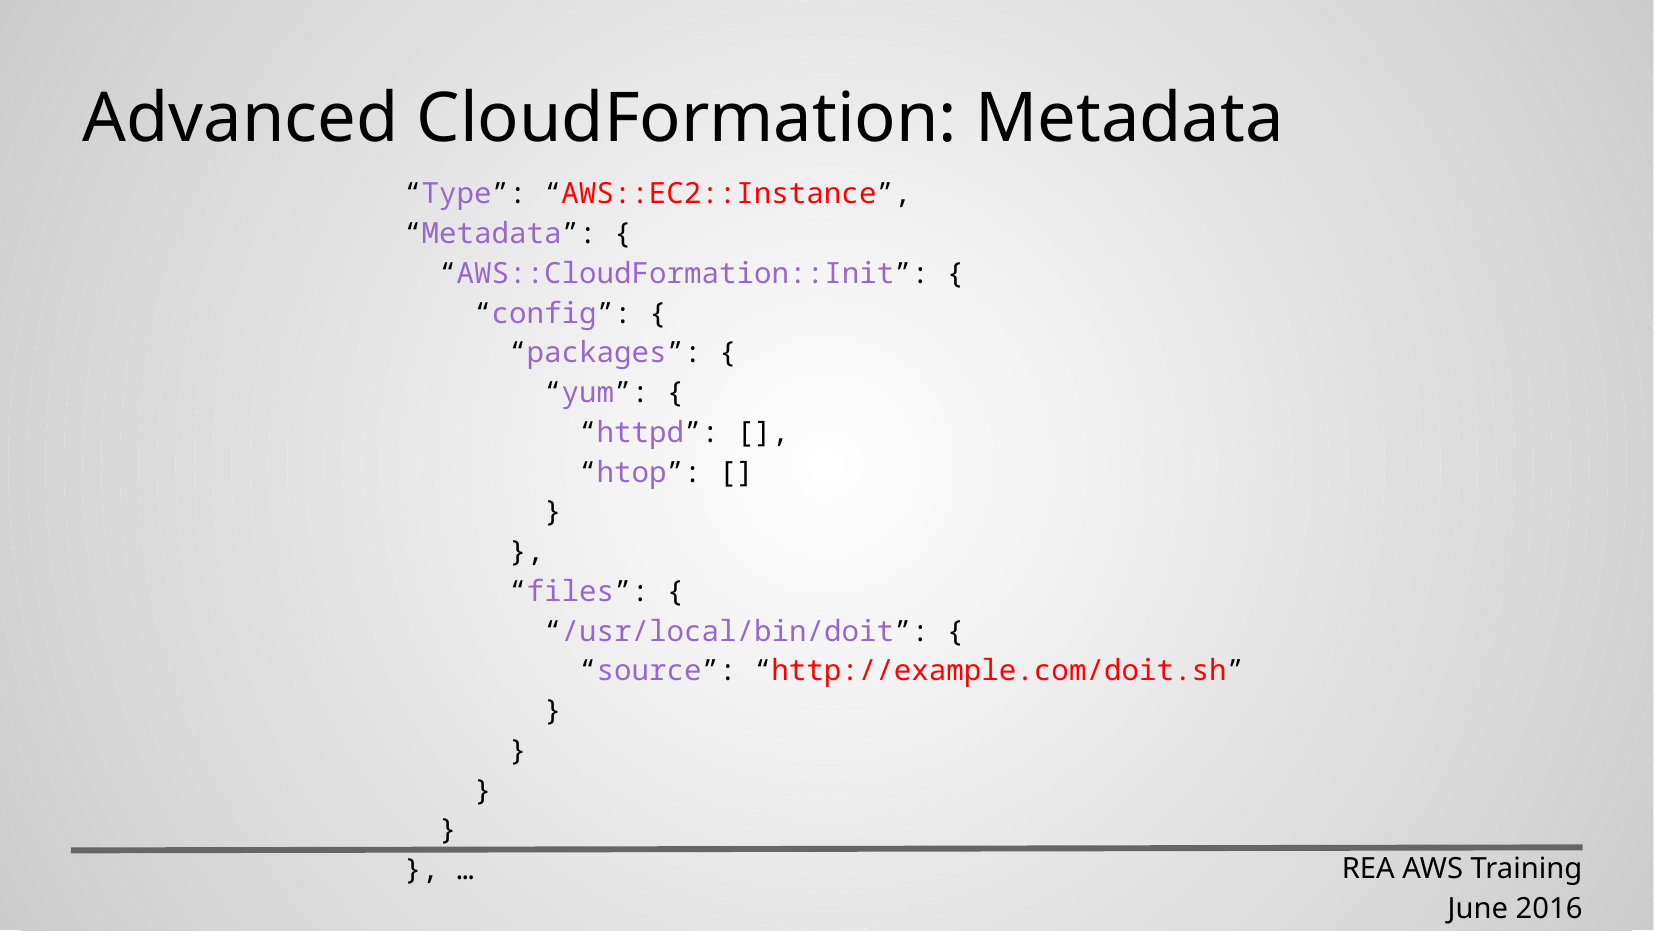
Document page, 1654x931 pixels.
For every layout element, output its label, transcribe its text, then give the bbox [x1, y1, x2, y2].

title Advanced CloudFormation: Metadata [82, 37, 1571, 193]
text_box “Type”: “AWS::EC2::Instance”, “Metadata”: { “AWS::CloudFormation::Init”: { “config”: { “packages”: { “yum”: { “httpd”: [], “htop”: [] } }, “files”: { “/usr/local/bin/doit”: { “source”: “http://example.com/doit.sh” } } } } }, … [354, 165, 1394, 842]
